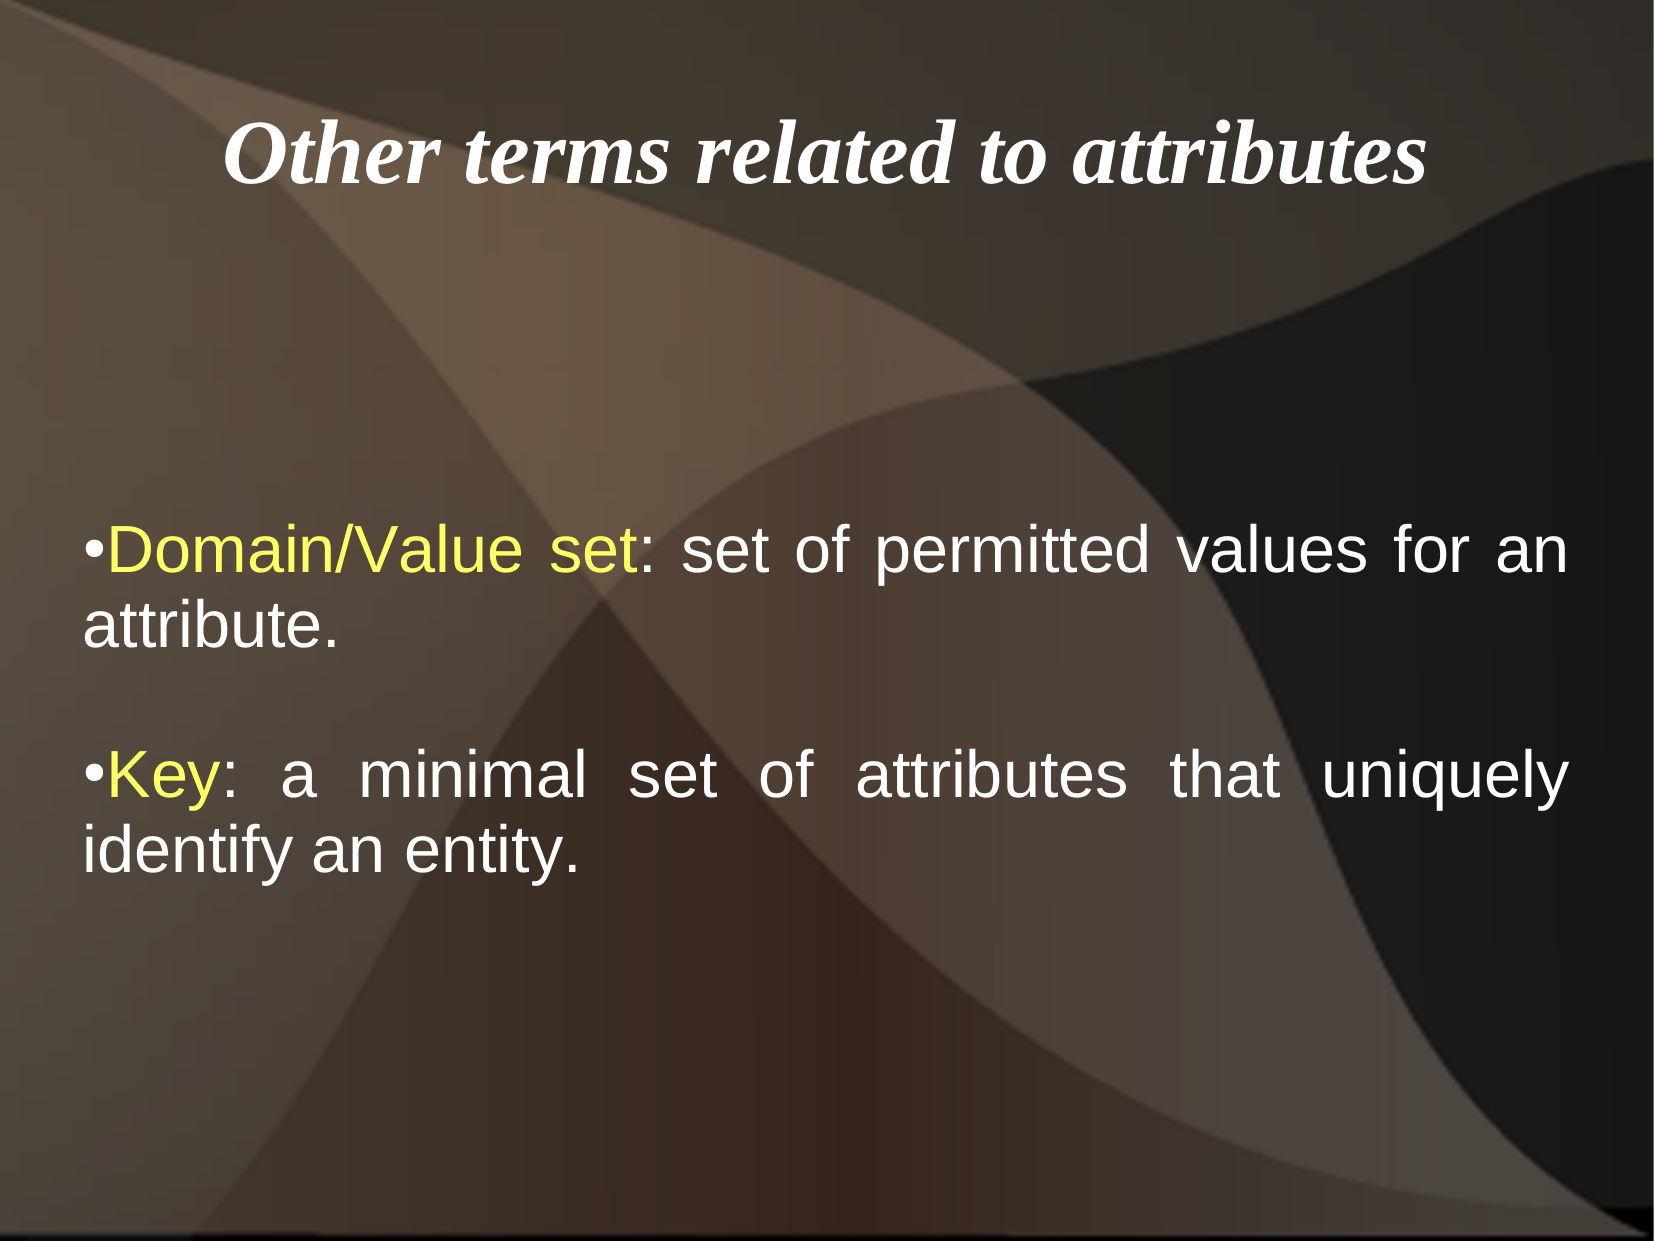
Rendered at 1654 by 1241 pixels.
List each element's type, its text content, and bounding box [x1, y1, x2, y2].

subtitle Domain/Value set: set of permitted values for an attribute. Key: a minimal set of attributes that uniquely identify an entity. [82, 297, 1571, 1102]
title Other terms related to attributes [82, 56, 1571, 250]
picture [0, 0, 1654, 1241]
